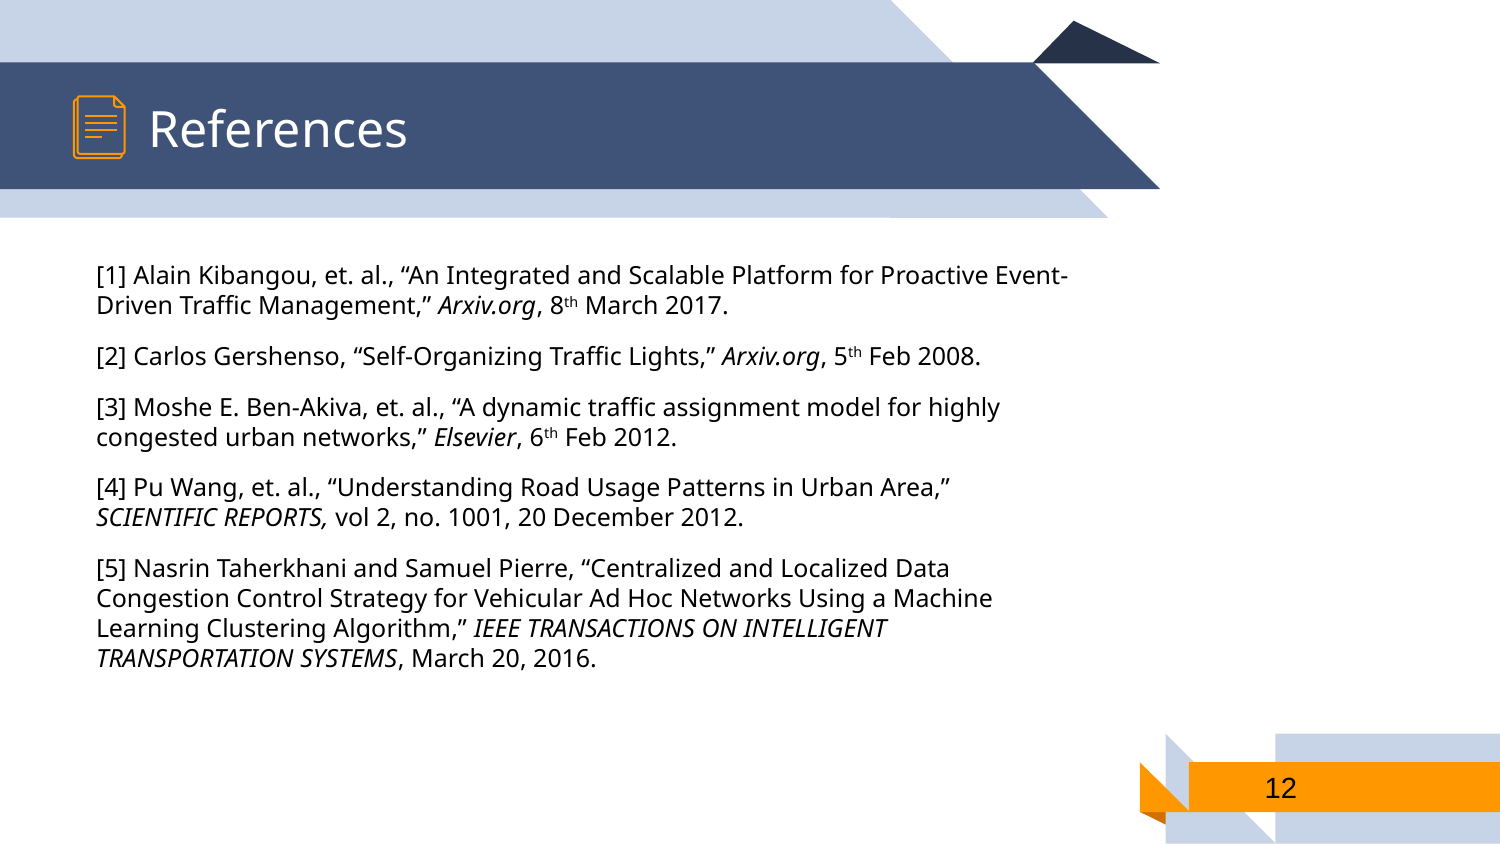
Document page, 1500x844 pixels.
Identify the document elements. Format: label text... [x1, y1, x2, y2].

list [1] Alain Kibangou, et. al., “An Integrated and Scalable Platform for Proactive Event-Driven Traffic Management,” Arxiv.org, 8th March 2017. [2] Carlos Gershenso, “Self-Organizing Traffic Lights,” Arxiv.org, 5th Feb 2008. [3] Moshe E. Ben-Akiva, et. al., “A dynamic traffic assignment model for highly congested urban networks,” Elsevier, 6th Feb 2012. [4] Pu Wang, et. al., “Understanding Road Usage Patterns in Urban Area,” SCIENTIFIC REPORTS, vol 2, no. 1001, 20 December 2012. [5] Nasrin Taherkhani and Samuel Pierre, “Centralized and Localized Data Congestion Control Strategy for Vehicular Ad Hoc Networks Using a Machine Learning Clustering Algorithm,” IEEE TRANSACTIONS ON INTELLIGENT TRANSPORTATION SYSTEMS, March 20, 2016. [81, 244, 1088, 788]
slide_number <number> [1249, 760, 1494, 813]
title References [133, 64, 1035, 190]
